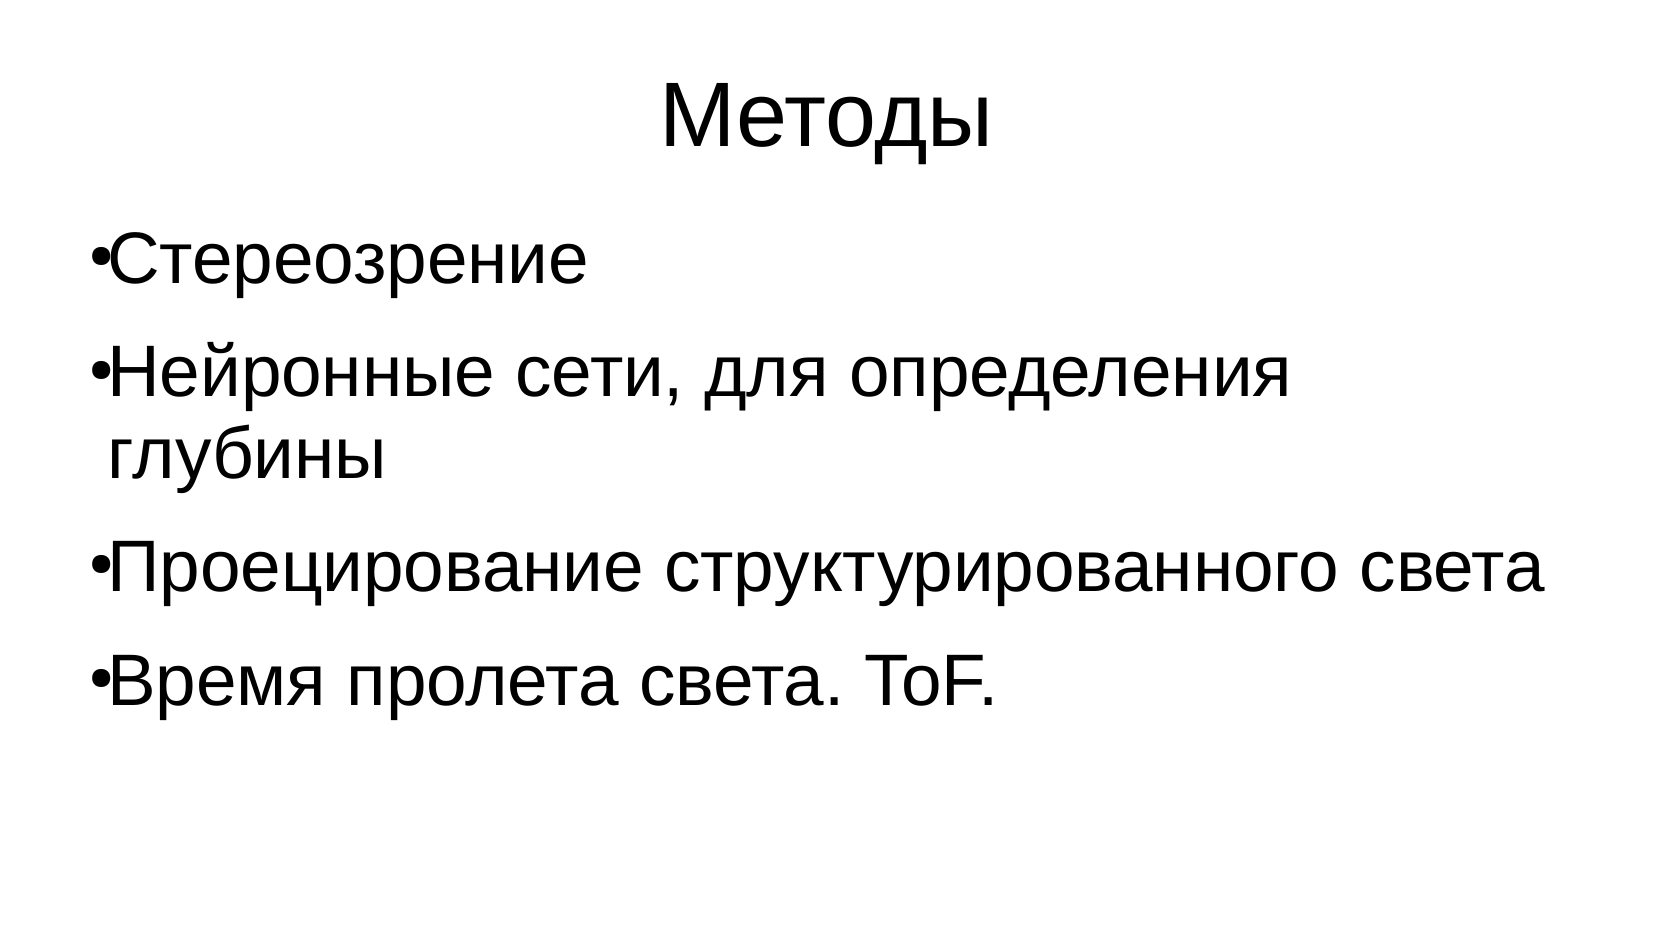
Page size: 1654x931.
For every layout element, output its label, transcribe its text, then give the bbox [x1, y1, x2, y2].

list Стереозрение Нейронные сети, для определения глубины Проецирование структурированного света Время пролета света. ToF. [82, 217, 1571, 758]
title Методы [82, 37, 1571, 193]
